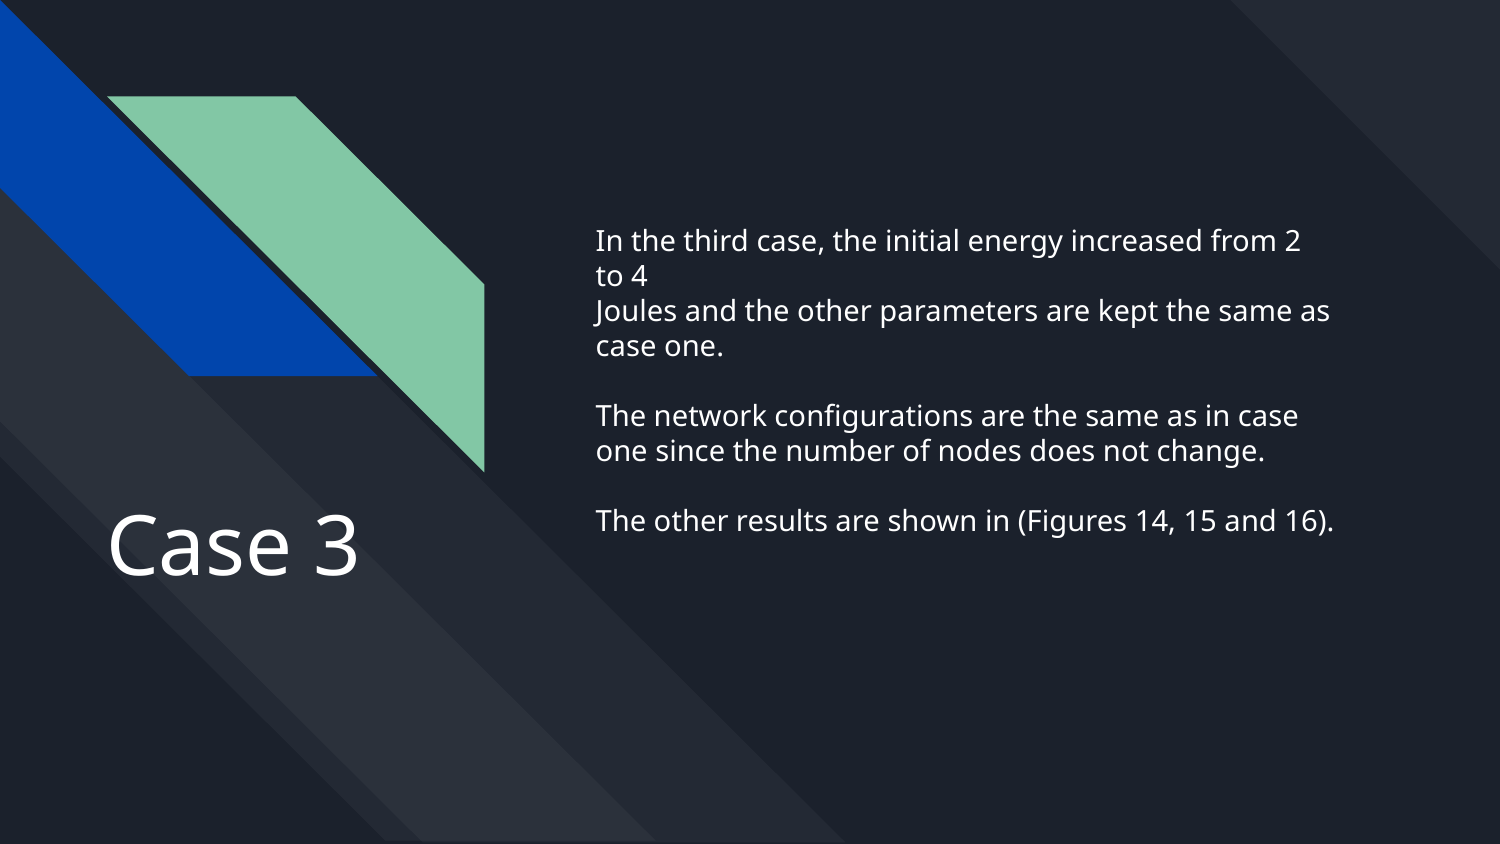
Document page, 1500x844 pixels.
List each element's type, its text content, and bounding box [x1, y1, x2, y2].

title Case 3 [91, 477, 449, 631]
subtitle In the third case, the initial energy increased from 2 to 4 Joules and the other parameters are kept the same as case one. The network configurations are the same as in case one since the number of nodes does not change. The other results are shown in (Figures 14, 15 and 16). [580, 174, 1351, 721]
